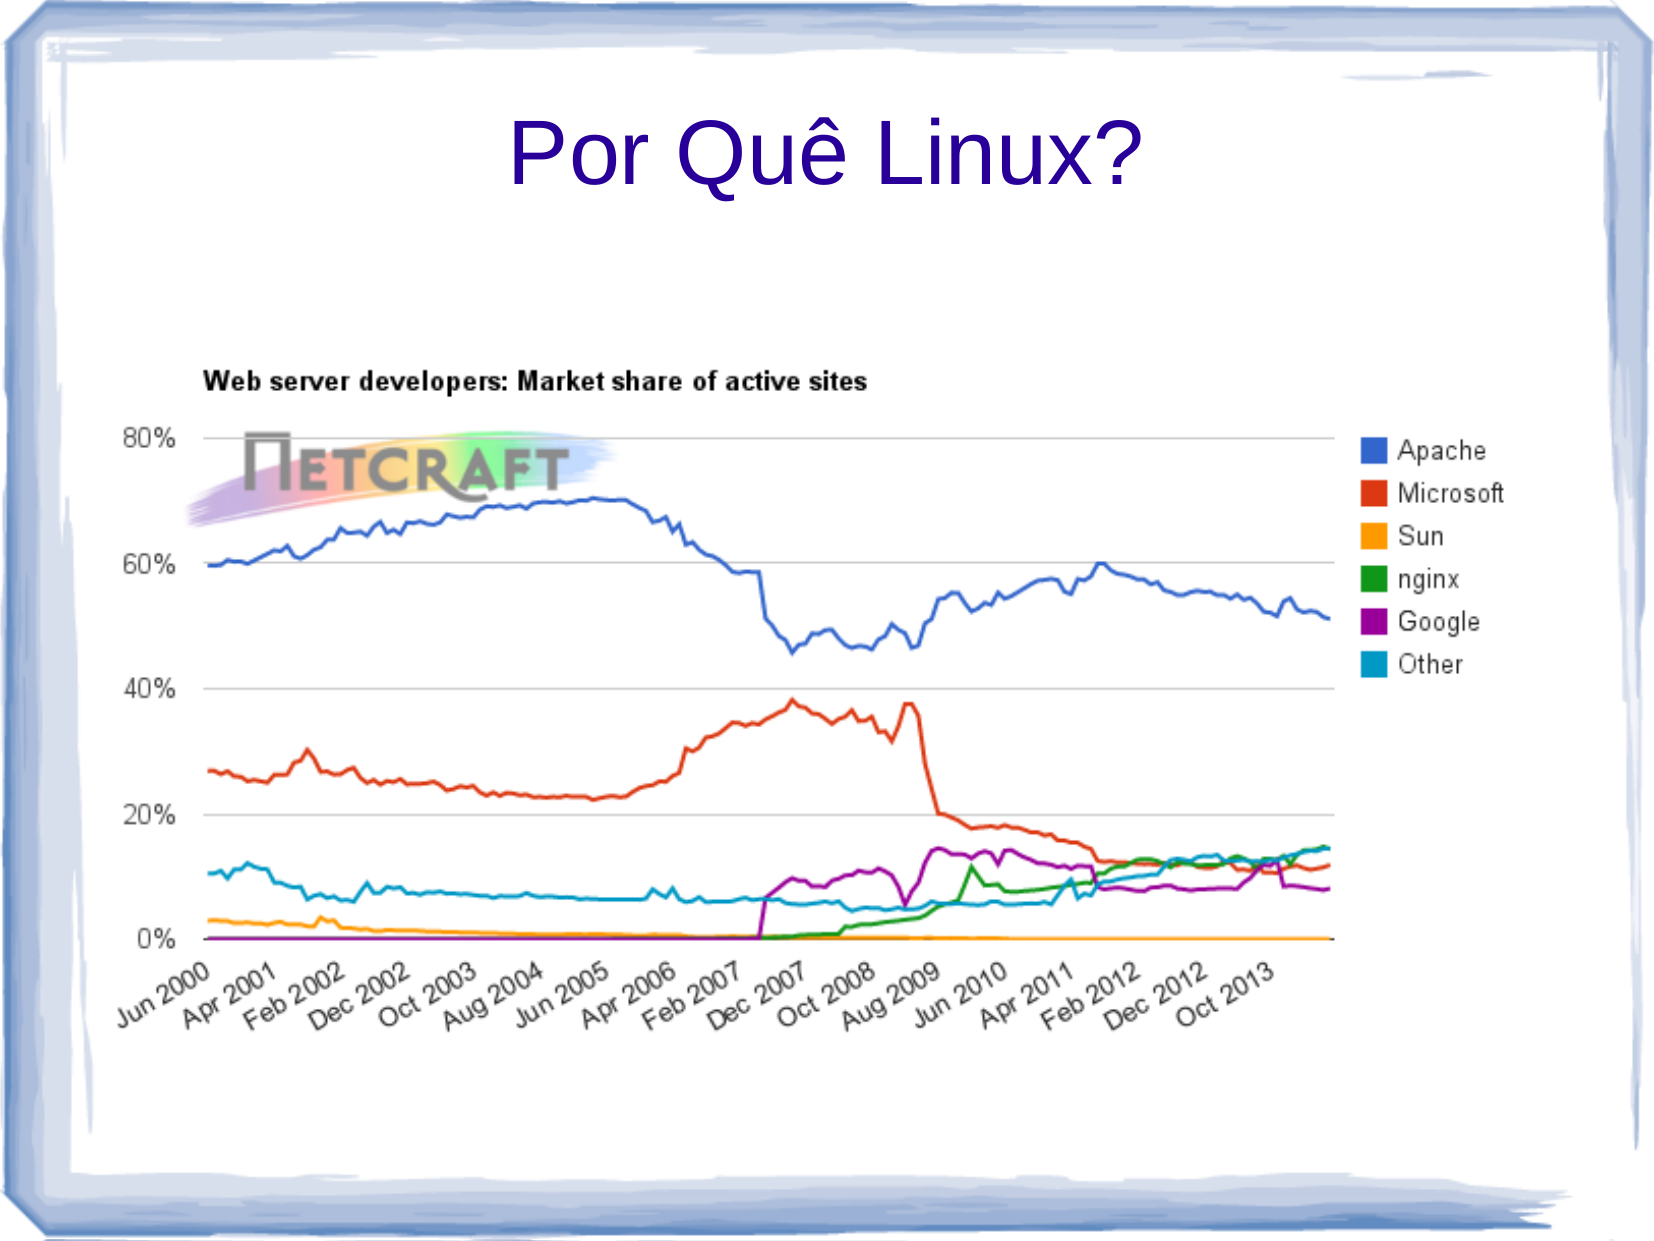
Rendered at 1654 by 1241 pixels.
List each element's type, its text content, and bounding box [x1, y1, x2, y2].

title Por Quê Linux? [82, 49, 1571, 257]
picture [0, 0, 1654, 1241]
